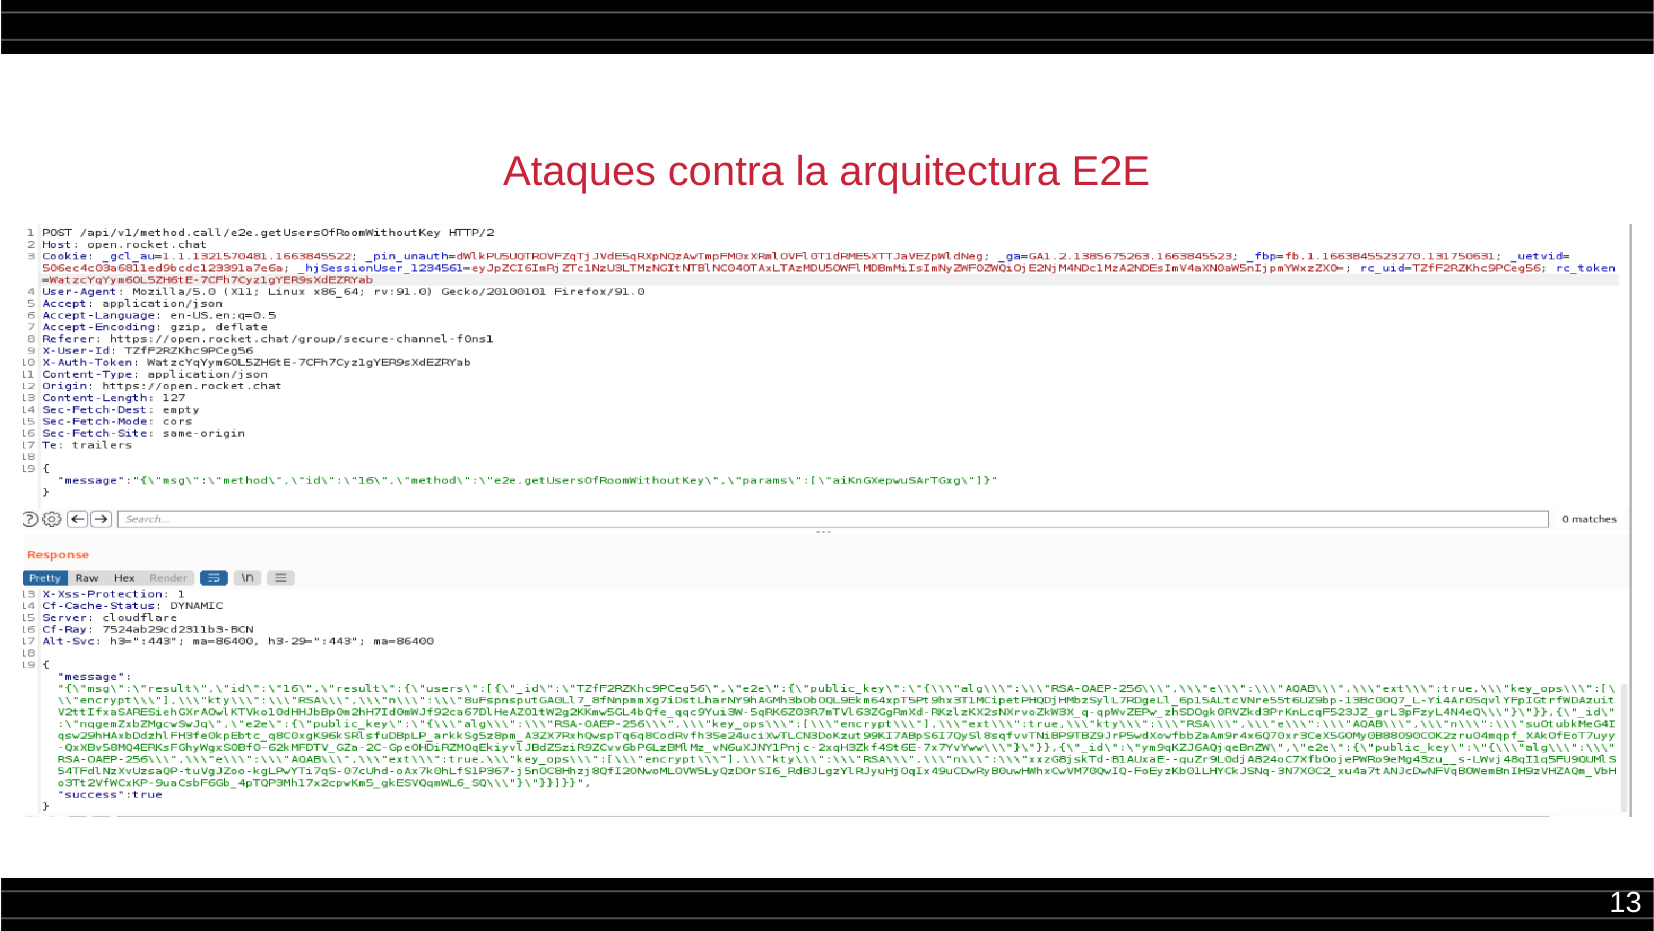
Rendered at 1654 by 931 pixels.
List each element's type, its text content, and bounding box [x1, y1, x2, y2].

picture [1, 878, 1654, 931]
title Ataques contra la arquitectura E2E [82, 92, 1571, 224]
picture [1, 0, 1654, 54]
picture [23, 224, 1632, 817]
